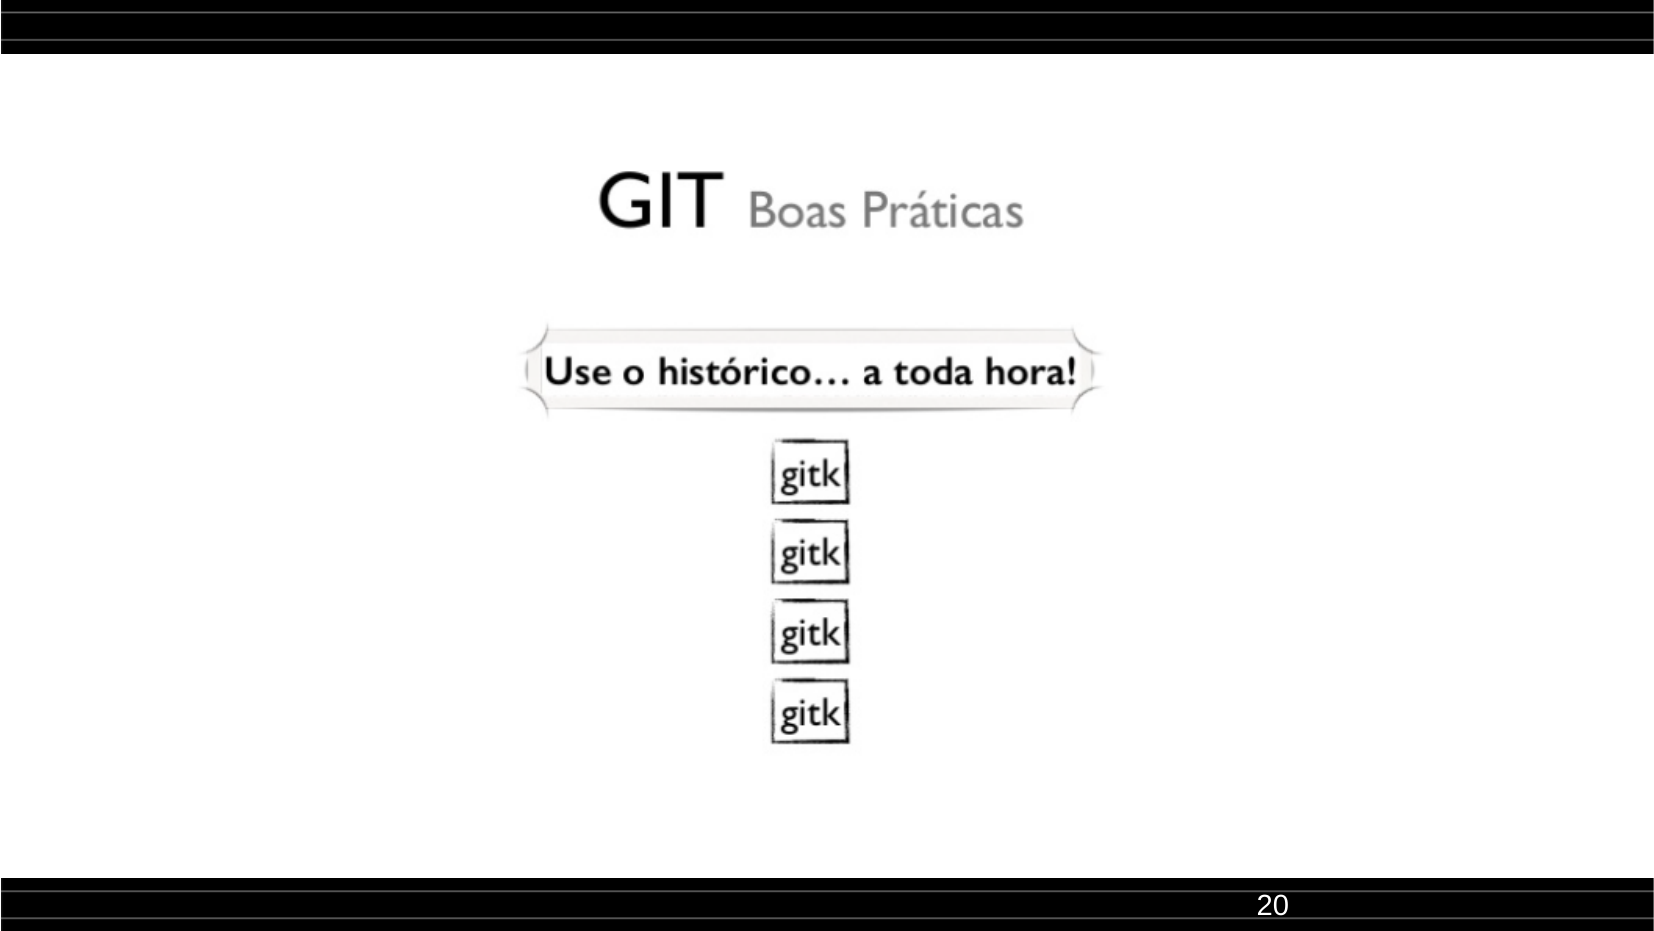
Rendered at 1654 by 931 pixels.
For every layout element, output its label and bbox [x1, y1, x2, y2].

picture [497, 170, 1157, 760]
